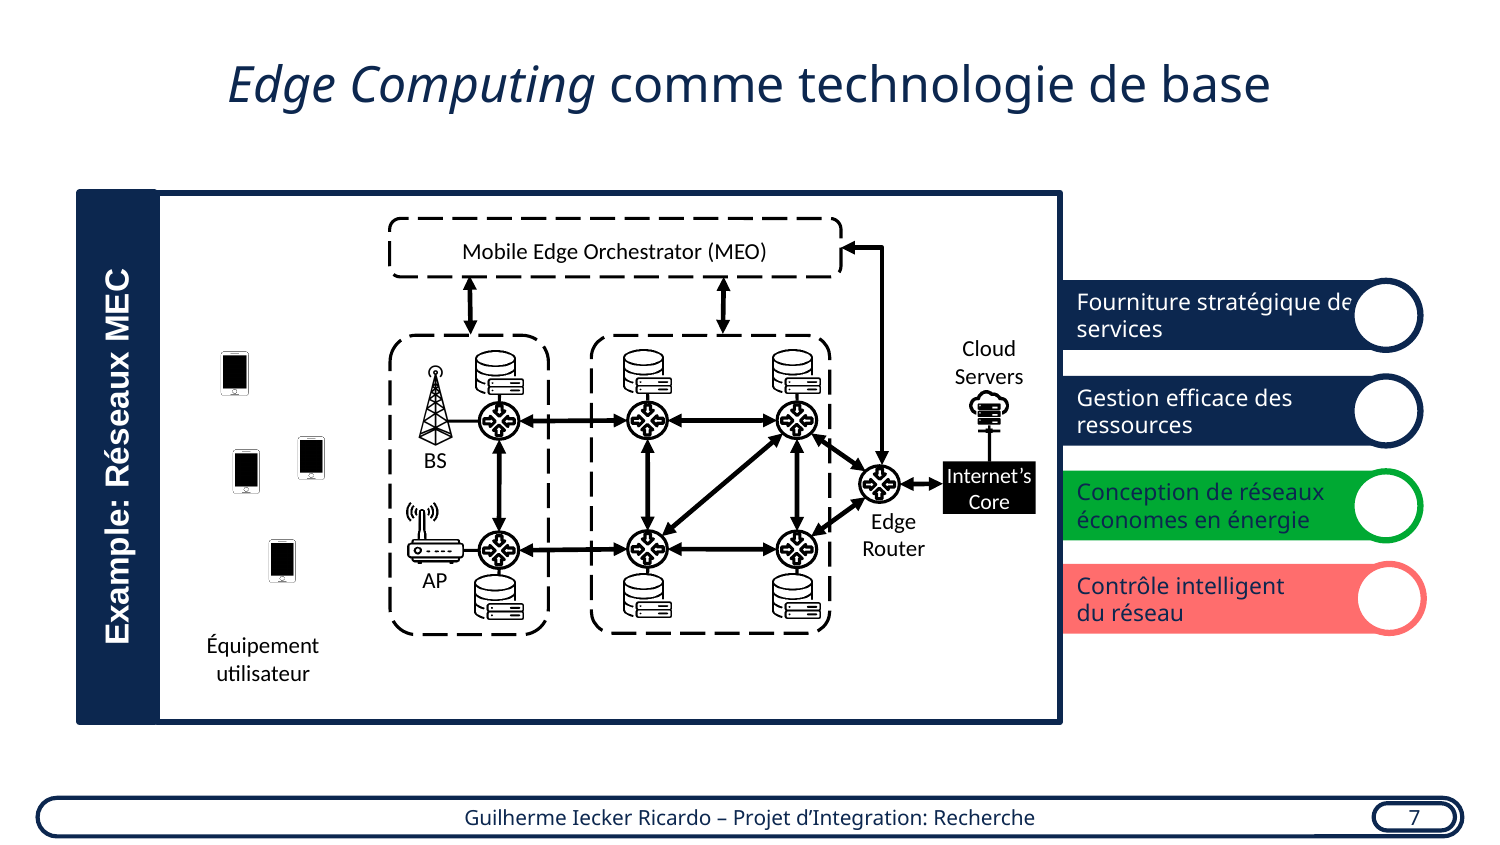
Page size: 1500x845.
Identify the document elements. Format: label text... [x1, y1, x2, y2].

picture [623, 573, 672, 618]
text_box Mobile Edge Orchestrator (MEO) [389, 236, 841, 265]
picture [229, 449, 263, 494]
text_box 7 [1373, 803, 1456, 831]
picture [969, 390, 1009, 433]
text_box Cloud Servers [953, 333, 1025, 389]
picture [772, 349, 821, 394]
text_box Contrôle intelligent du réseau [1063, 563, 1377, 634]
text_box Fourniture stratégique de services [1063, 280, 1377, 350]
text_box [859, 465, 900, 503]
picture [623, 349, 672, 394]
picture [474, 574, 524, 620]
text_box [1351, 471, 1421, 541]
text_box Guilherme Iecker Ricardo – Projet d’Integration: Recherche [37, 797, 1463, 837]
picture [416, 363, 455, 448]
text_box Gestion efficace des ressources [1063, 375, 1377, 446]
picture [772, 573, 821, 619]
text_box BS [417, 445, 454, 473]
text_box Edge Computing comme technologie de base [37, 37, 1463, 193]
text_box Conception de réseaux économes en énergie [1063, 470, 1377, 541]
text_box Edge Router [858, 506, 930, 562]
text_box Équipement utilisateur [167, 630, 359, 686]
text_box [1354, 563, 1424, 633]
picture [217, 351, 252, 396]
picture [475, 350, 524, 395]
picture [265, 539, 299, 583]
picture [406, 502, 464, 564]
picture [294, 436, 328, 480]
text_box [1351, 280, 1421, 350]
text_box AP [406, 565, 464, 594]
text_box [1351, 376, 1421, 446]
text_box Example: Réseaux MEC [79, 192, 155, 723]
text_box Internet’s Core [942, 461, 1036, 514]
